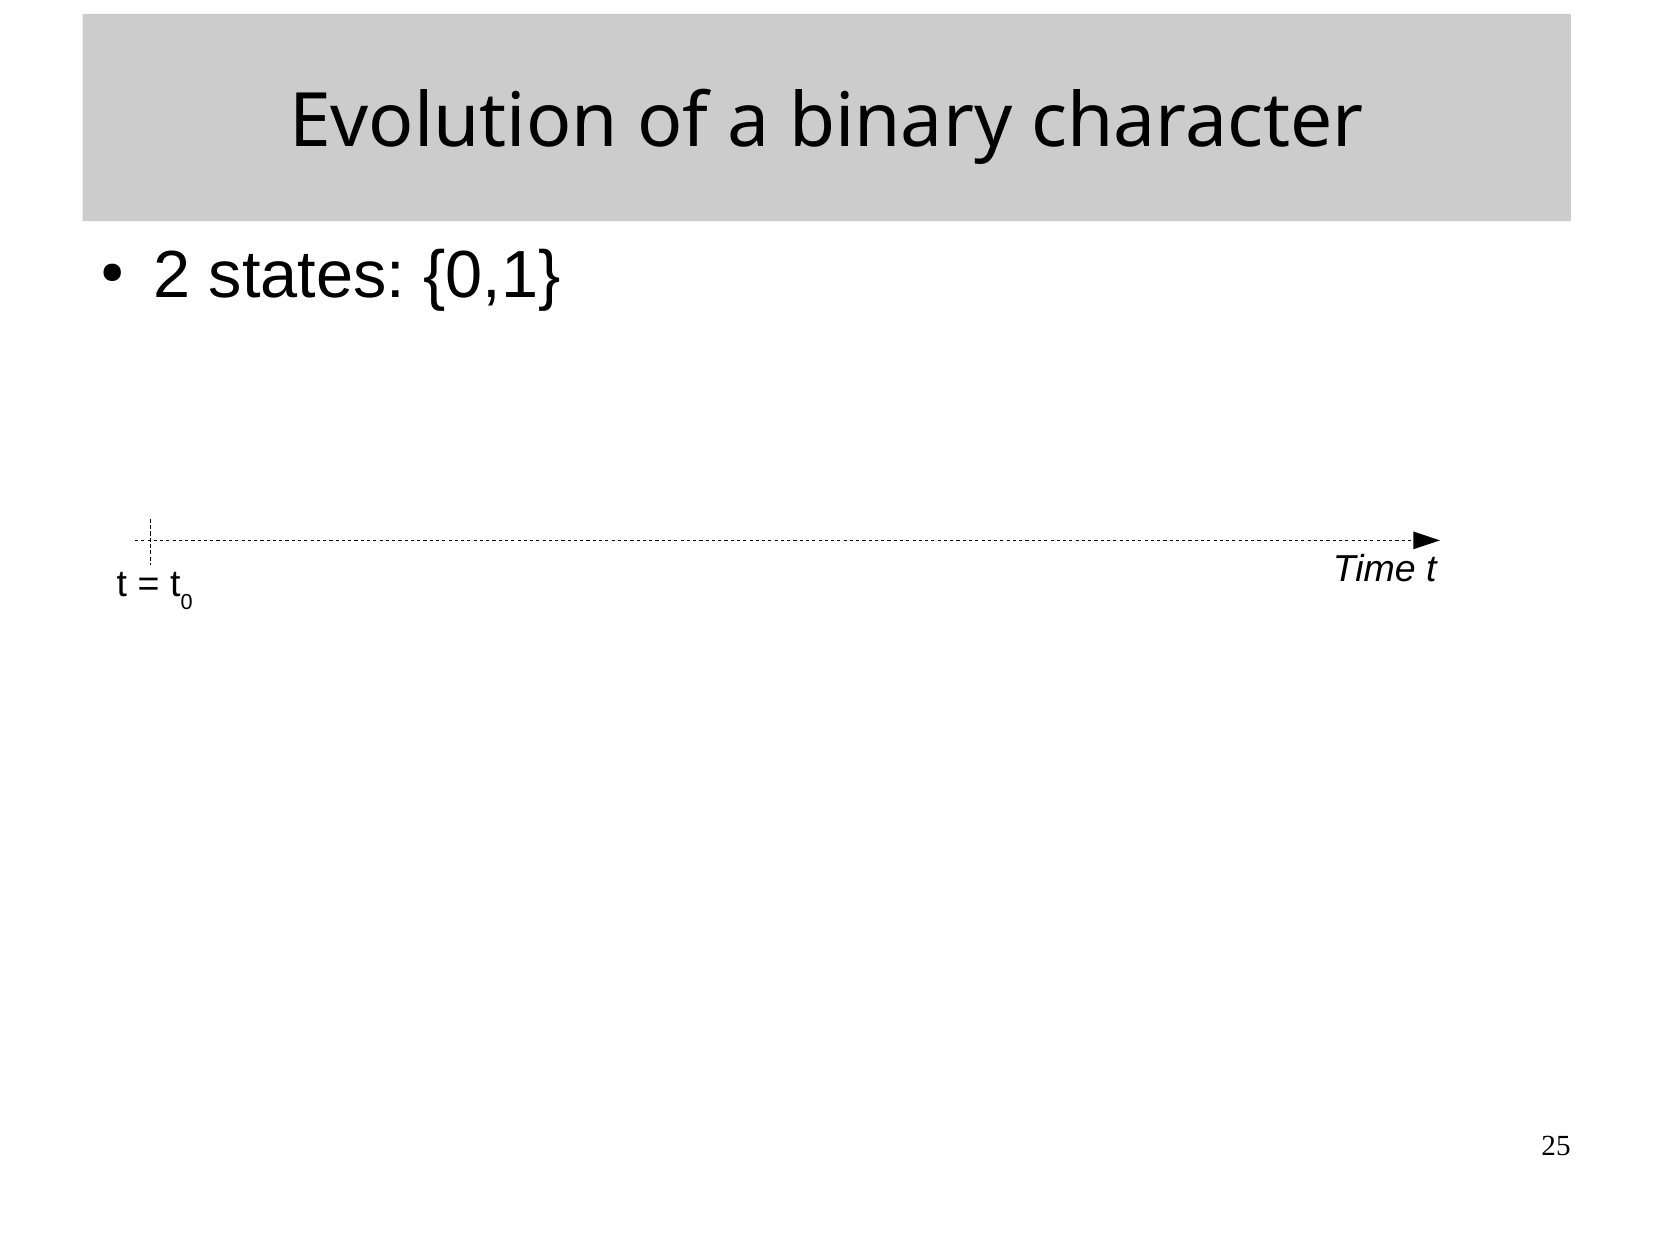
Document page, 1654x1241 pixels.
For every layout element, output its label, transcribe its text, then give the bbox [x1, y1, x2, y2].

title Evolution of a binary character [82, 13, 1571, 222]
text_box Time t [1318, 540, 1514, 598]
text_box t = t0 [101, 555, 211, 622]
list 2 states: {0,1} [82, 237, 1571, 421]
